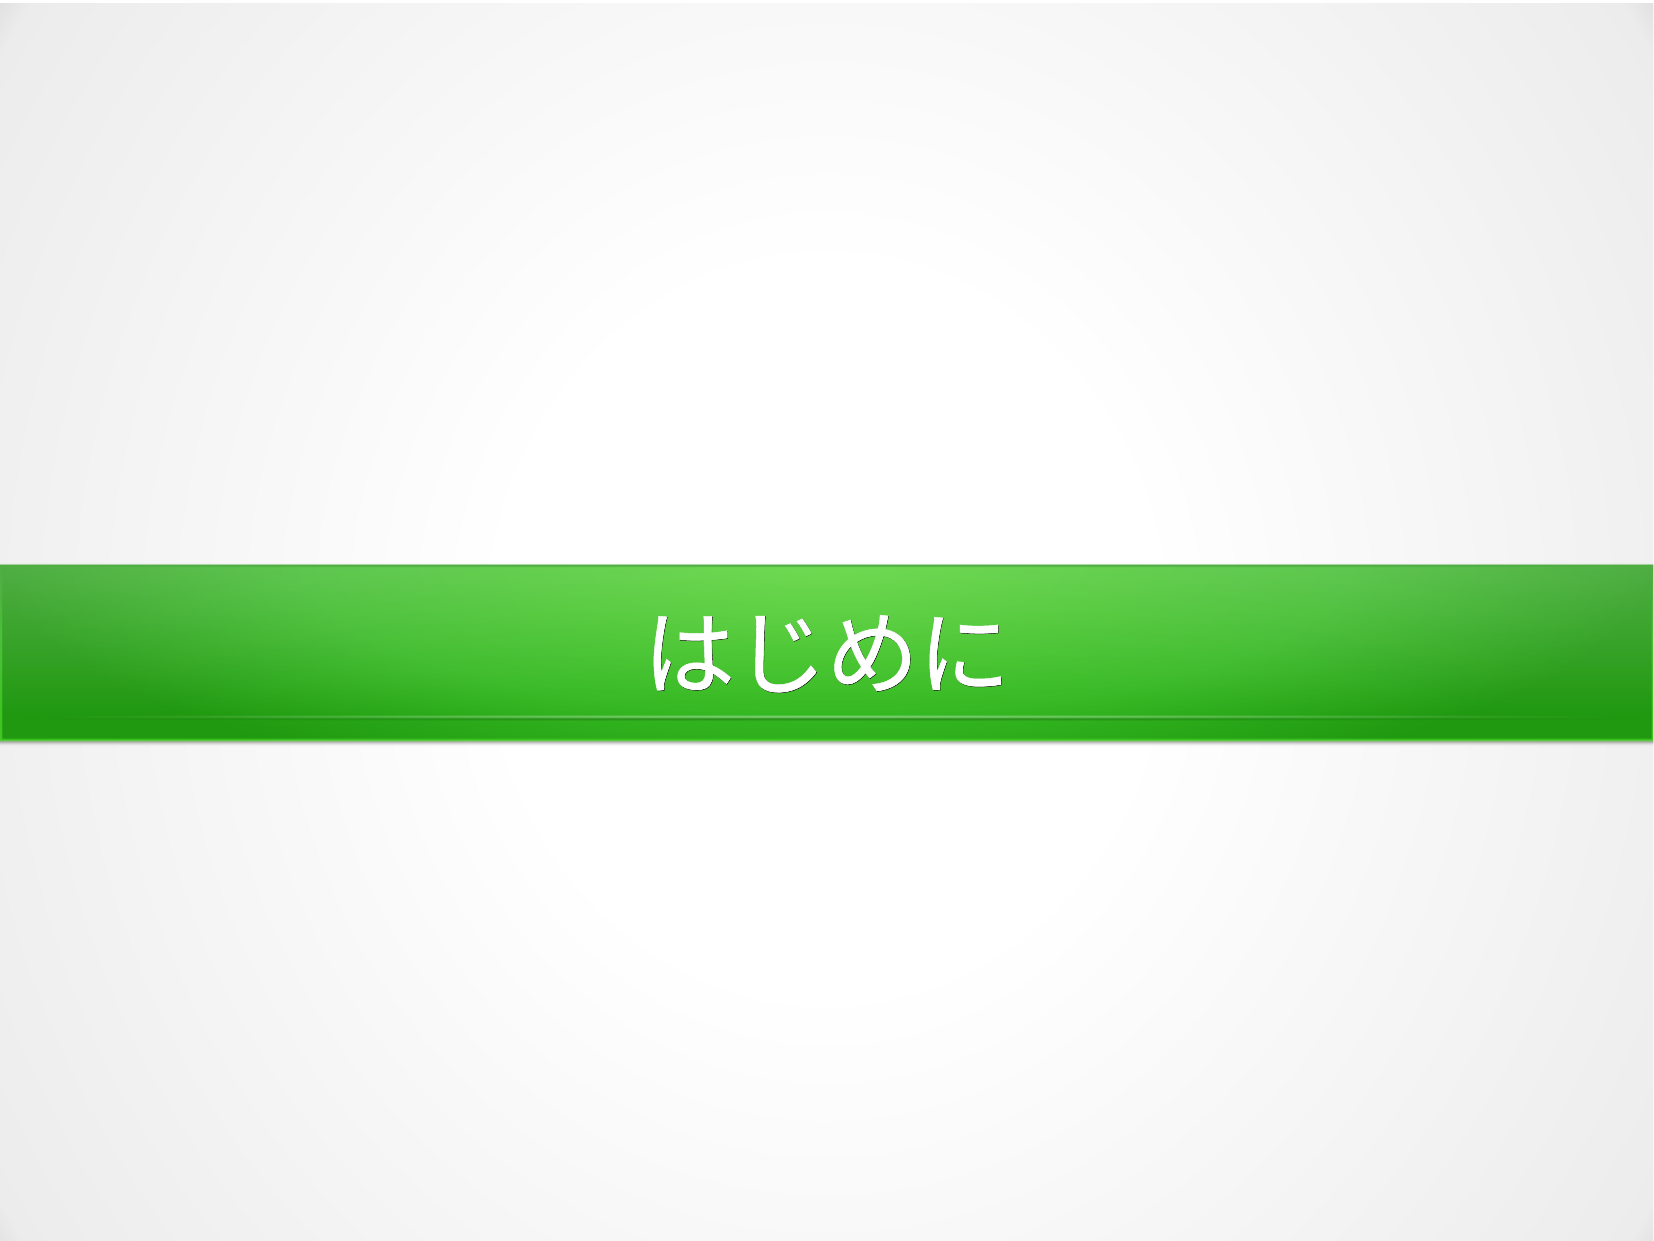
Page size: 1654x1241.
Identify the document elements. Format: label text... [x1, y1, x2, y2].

title はじめに [82, 578, 1571, 715]
picture [0, 3, 1654, 1241]
